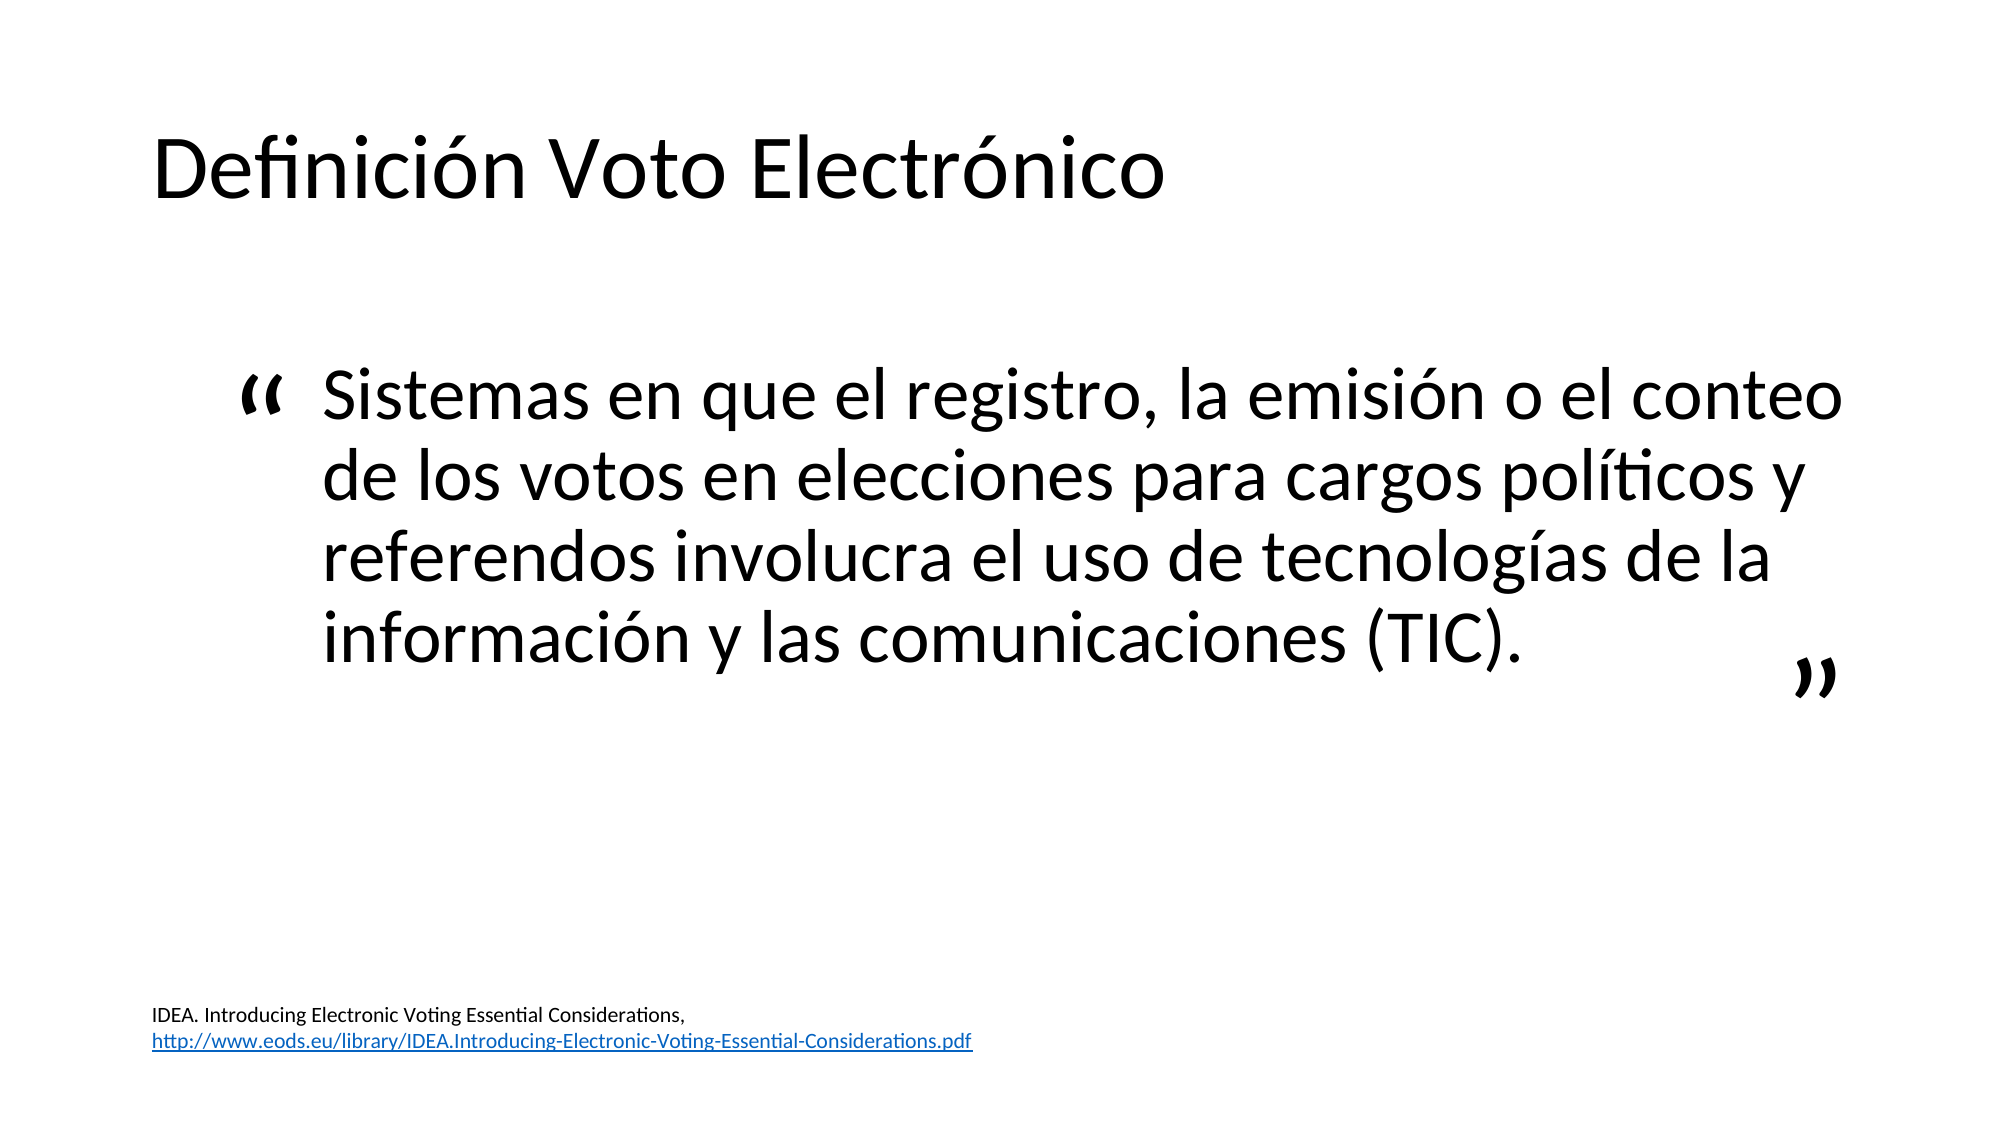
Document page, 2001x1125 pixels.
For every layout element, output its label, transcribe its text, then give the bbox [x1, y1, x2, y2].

list Sistemas en que el registro, la emisión o el conteo de los votos en elecciones para cargos políticos y referendos involucra el uso de tecnologías de la información y las comunicaciones (TIC). [307, 347, 1863, 1062]
text_box “ [214, 325, 308, 523]
text_box ” [1768, 606, 1863, 803]
title Definición Voto Electrónico [137, 59, 1863, 278]
text_box IDEA. Introducing Electronic Voting Essential Considerations, http://www.eods.eu/library/IDEA.Introducing-Electronic-Voting-Essential-Considerations.pdf [136, 993, 1000, 1088]
